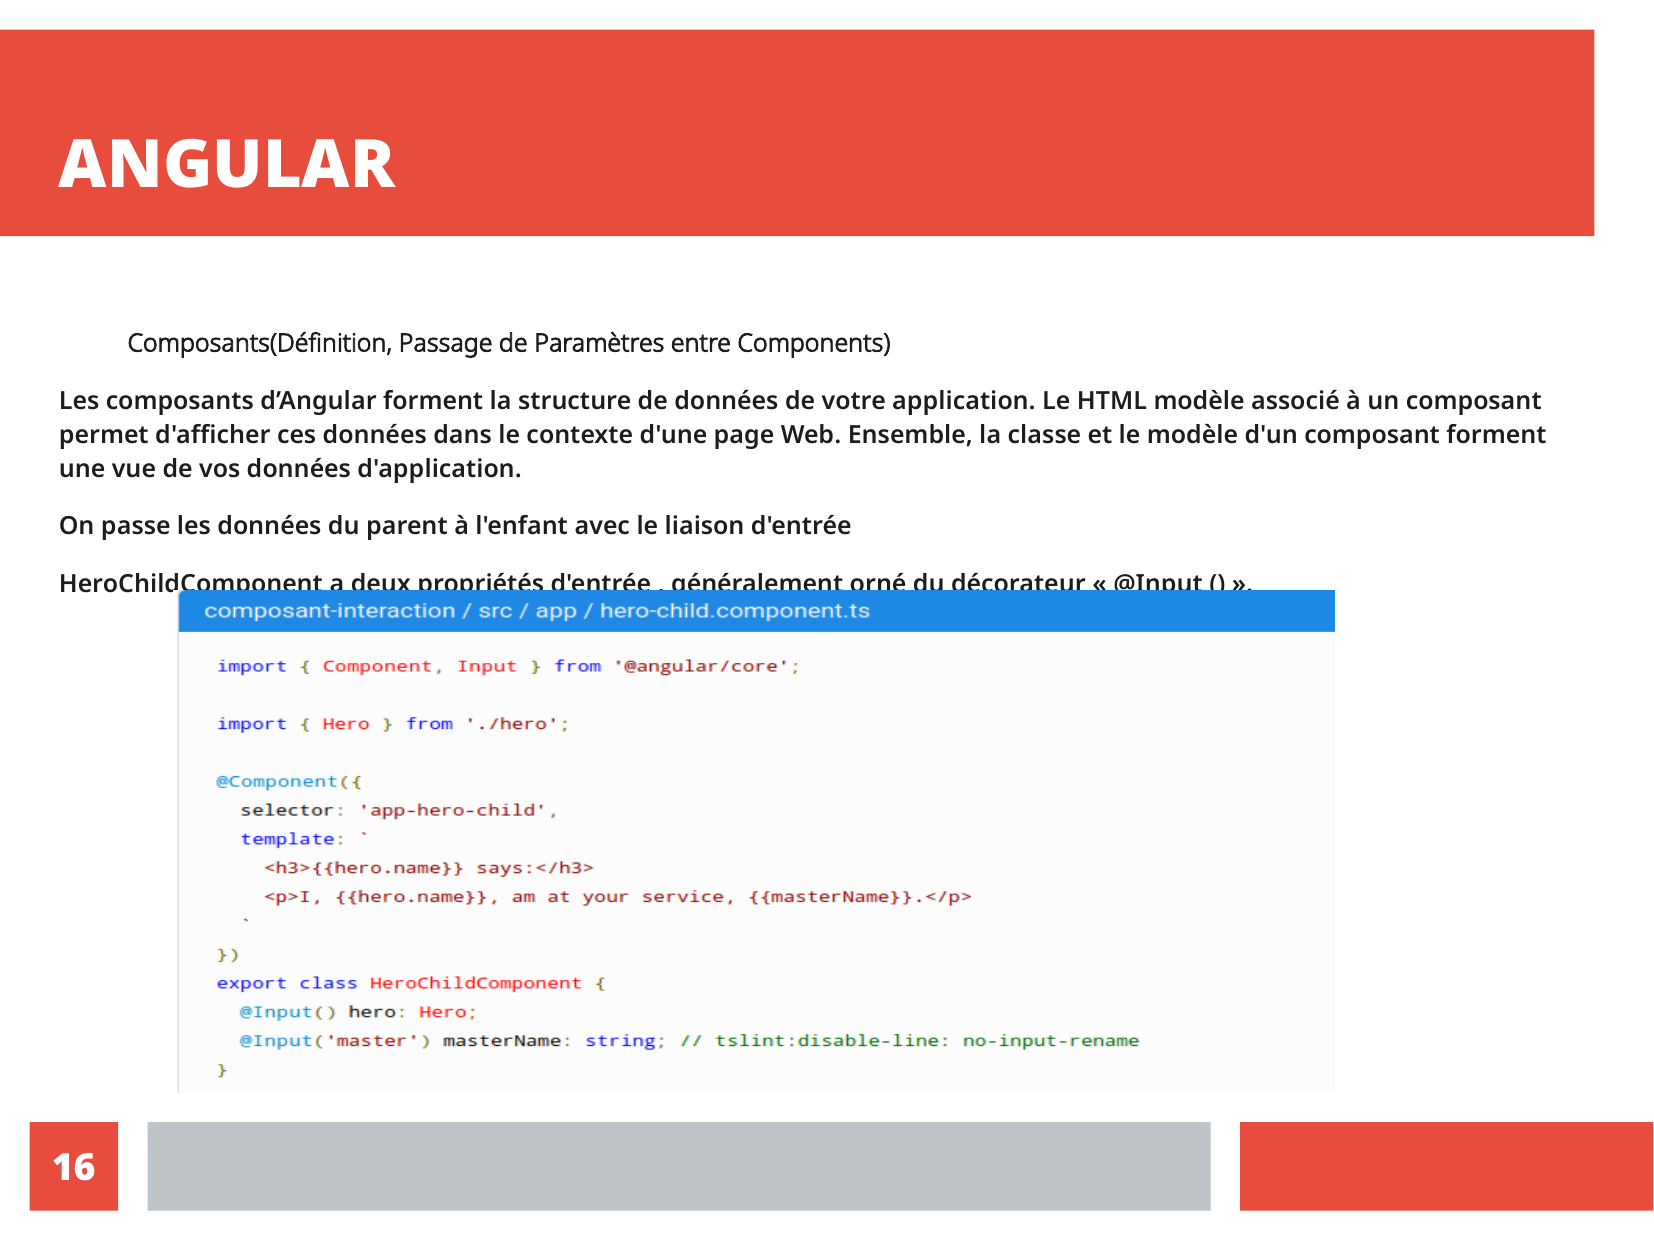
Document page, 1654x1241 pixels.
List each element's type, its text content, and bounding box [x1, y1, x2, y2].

title ANGULAR [59, 59, 1595, 207]
list Composants(Définition, Passage de Paramètres entre Components) Les composants d’Angular forment la structure de données de votre application. Le HTML modèle associé à un composant permet d'afficher ces données dans le contexte d'une page Web. Ensemble, la classe et le modèle d'un composant forment une vue de vos données d'application. On passe les données du parent à l'enfant avec le liaison d'entrée HeroChildComponent a deux propriétés d'entrée , généralement orné du décorateur « @Input () ». [59, 324, 1565, 1093]
picture [173, 590, 1335, 1093]
